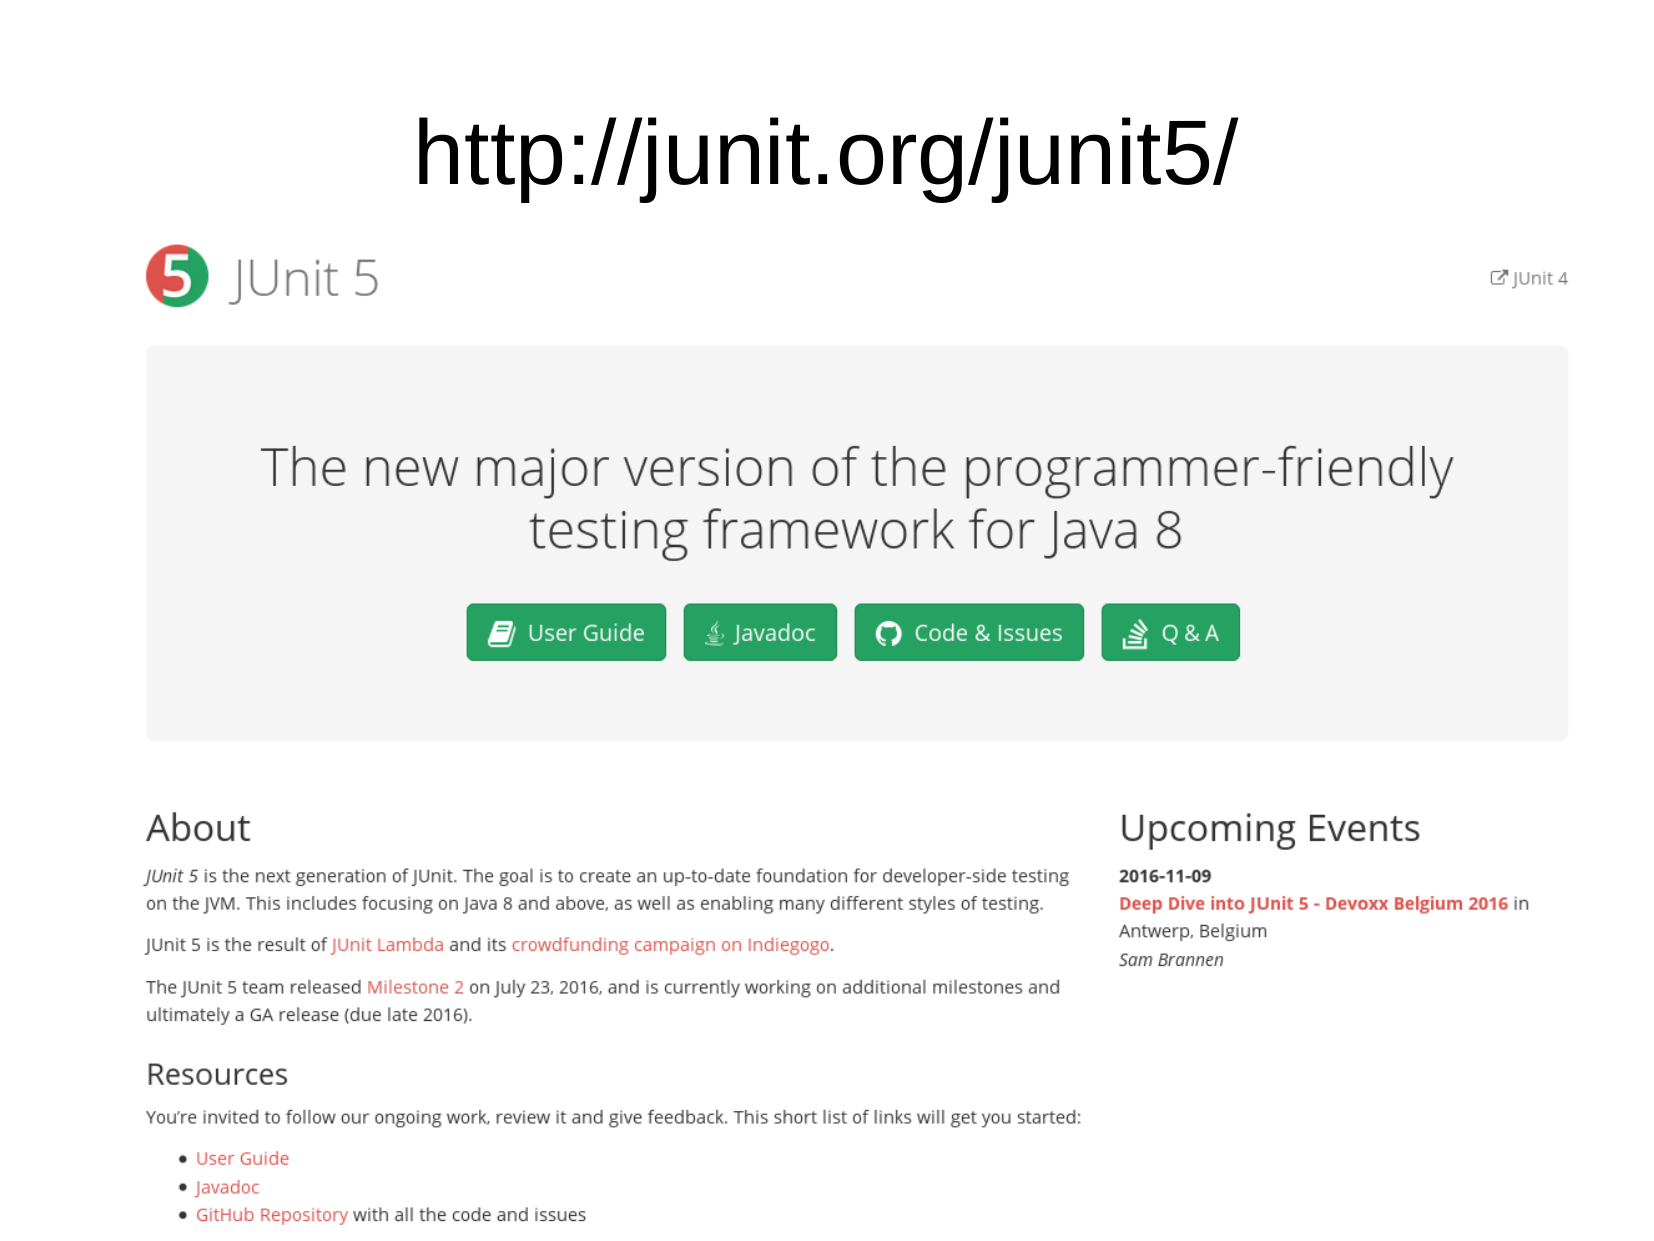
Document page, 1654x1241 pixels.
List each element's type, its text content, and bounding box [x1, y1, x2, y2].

picture [120, 216, 1582, 1231]
title http://junit.org/junit5/ [82, 49, 1571, 257]
